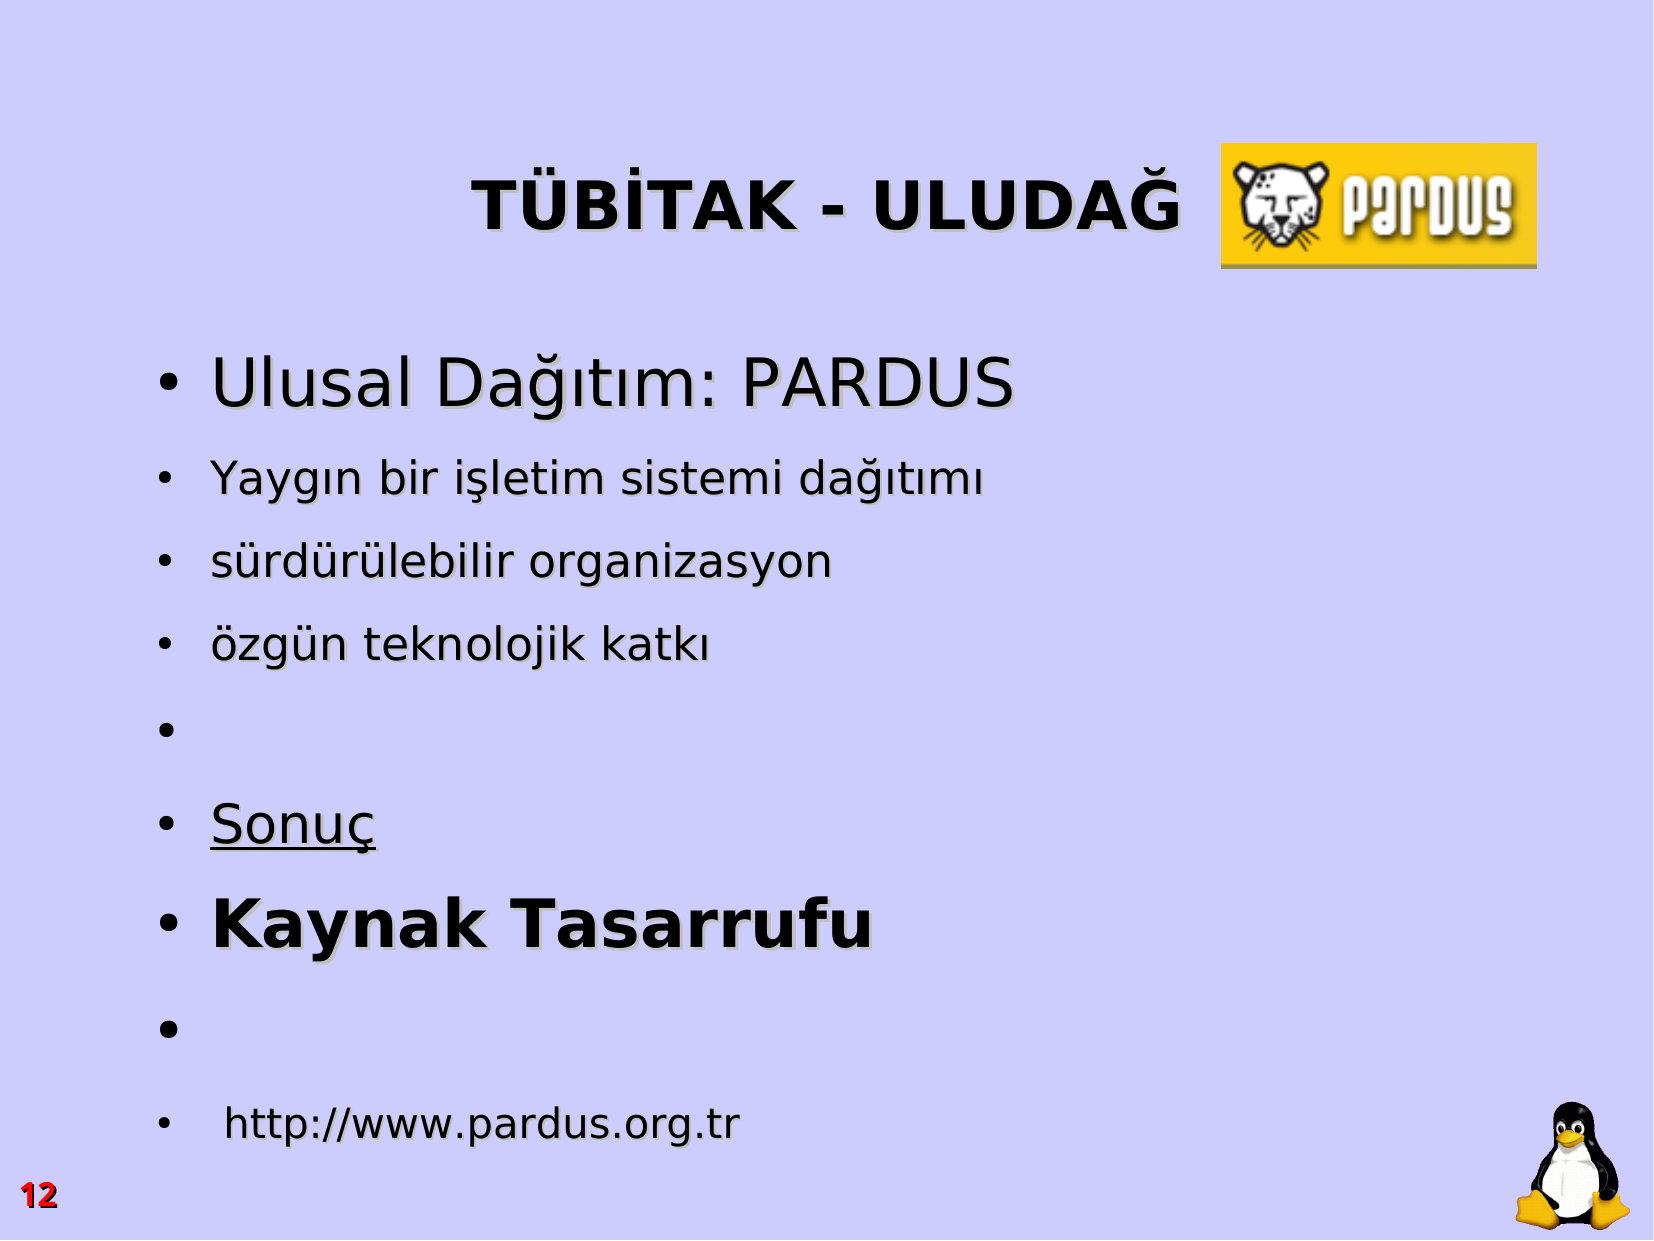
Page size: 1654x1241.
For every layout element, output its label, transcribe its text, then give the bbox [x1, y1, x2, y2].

picture [1504, 1086, 1654, 1241]
title TÜBİTAK - ULUDAĞ [121, 102, 1534, 310]
list Ulusal Dağıtım: PARDUS Yaygın bir işletim sistemi dağıtımı sürdürülebilir organizasyon özgün teknolojik katkı Sonuç Kaynak Tasarrufu http://www.pardus.org.tr [121, 344, 1534, 1149]
picture [1221, 143, 1537, 269]
